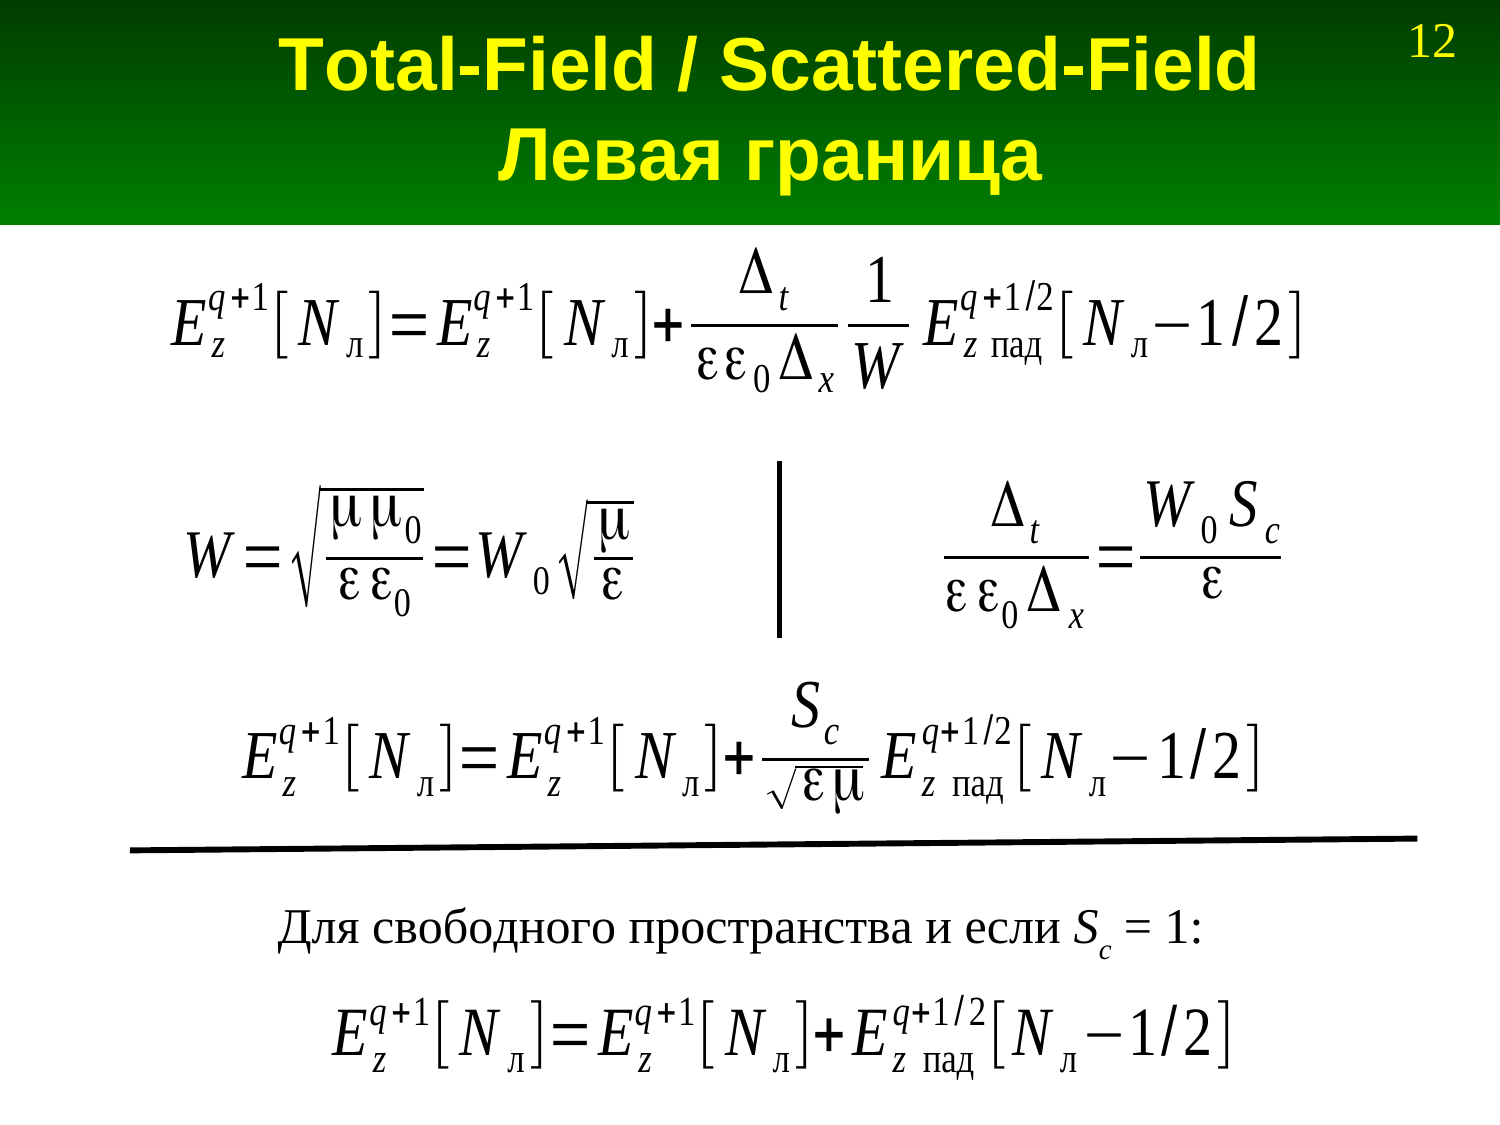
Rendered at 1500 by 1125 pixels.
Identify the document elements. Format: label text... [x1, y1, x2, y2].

chart [926, 466, 1300, 638]
chart [224, 667, 1275, 821]
chart [314, 986, 1247, 1083]
text_box Для свободного пространства и если Sc = 1: [262, 885, 1219, 973]
title Total-Field / Scattered-Field Левая граница [100, 7, 1441, 204]
chart [169, 484, 650, 625]
chart [153, 242, 1317, 405]
